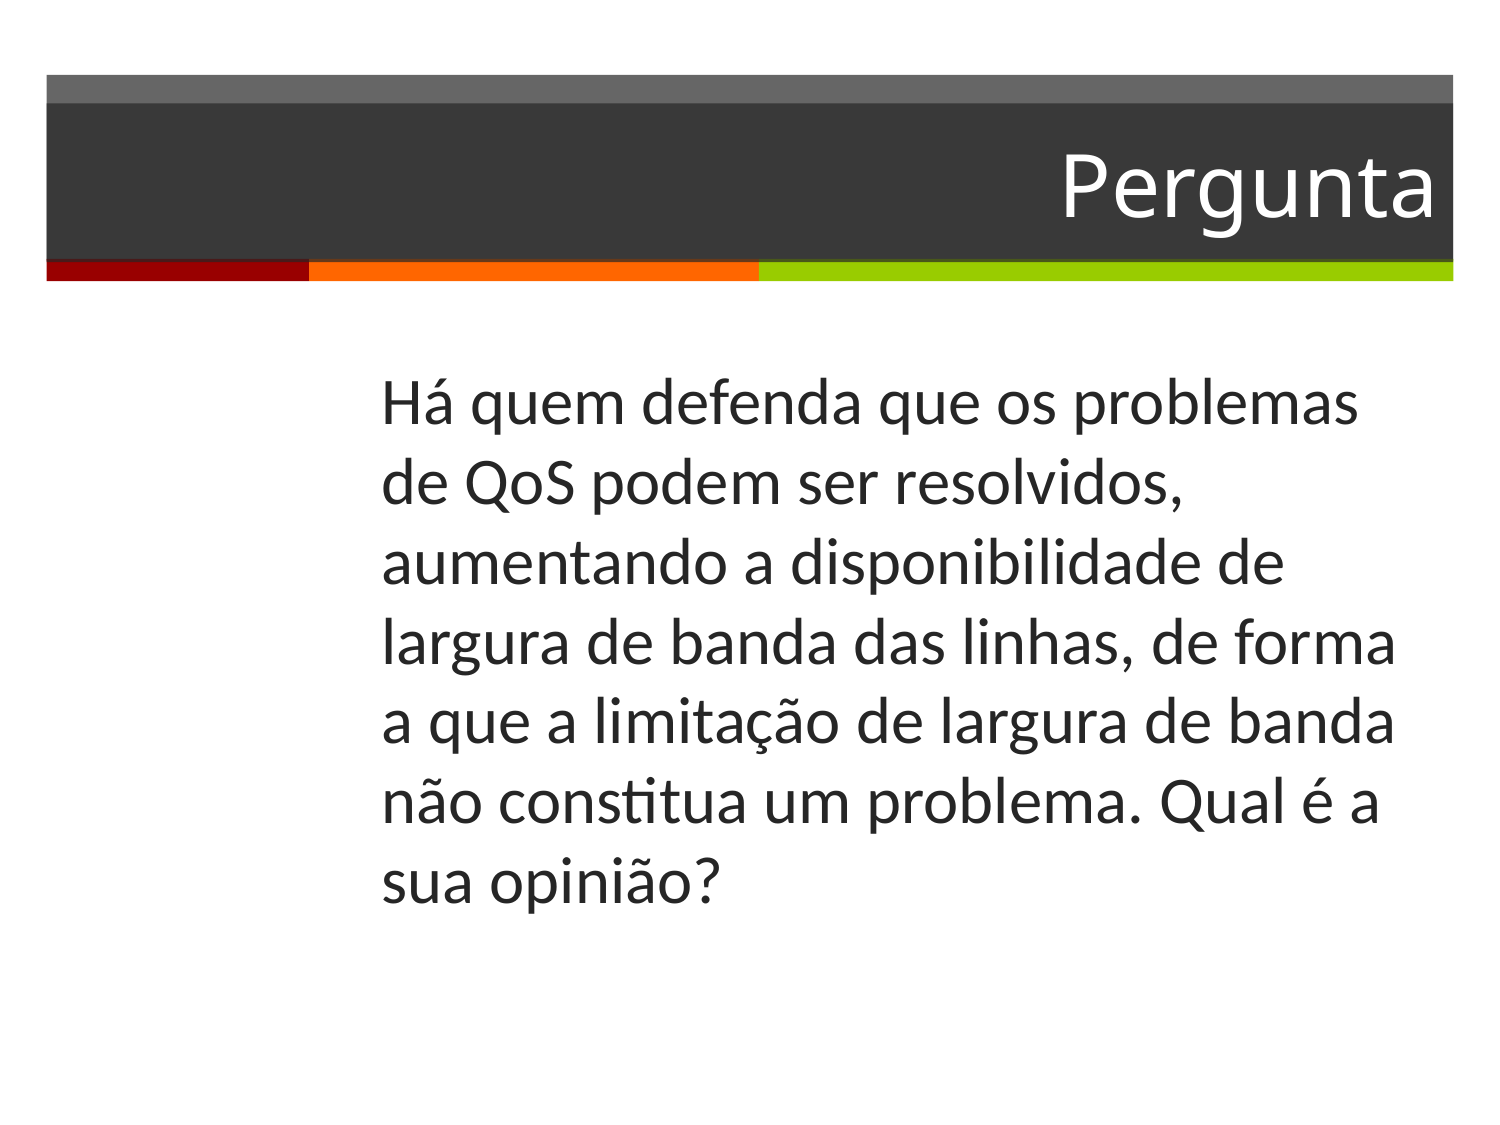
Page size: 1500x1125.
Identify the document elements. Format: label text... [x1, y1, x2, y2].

title Pergunta [46, 103, 1454, 263]
list Há quem defenda que os problemas de QoS podem ser resolvidos, aumentando a disponibilidade de largura de banda das linhas, de forma a que a limitação de largura de banda não constitua um problema. Qual é a sua opinião? [292, 350, 1454, 1005]
